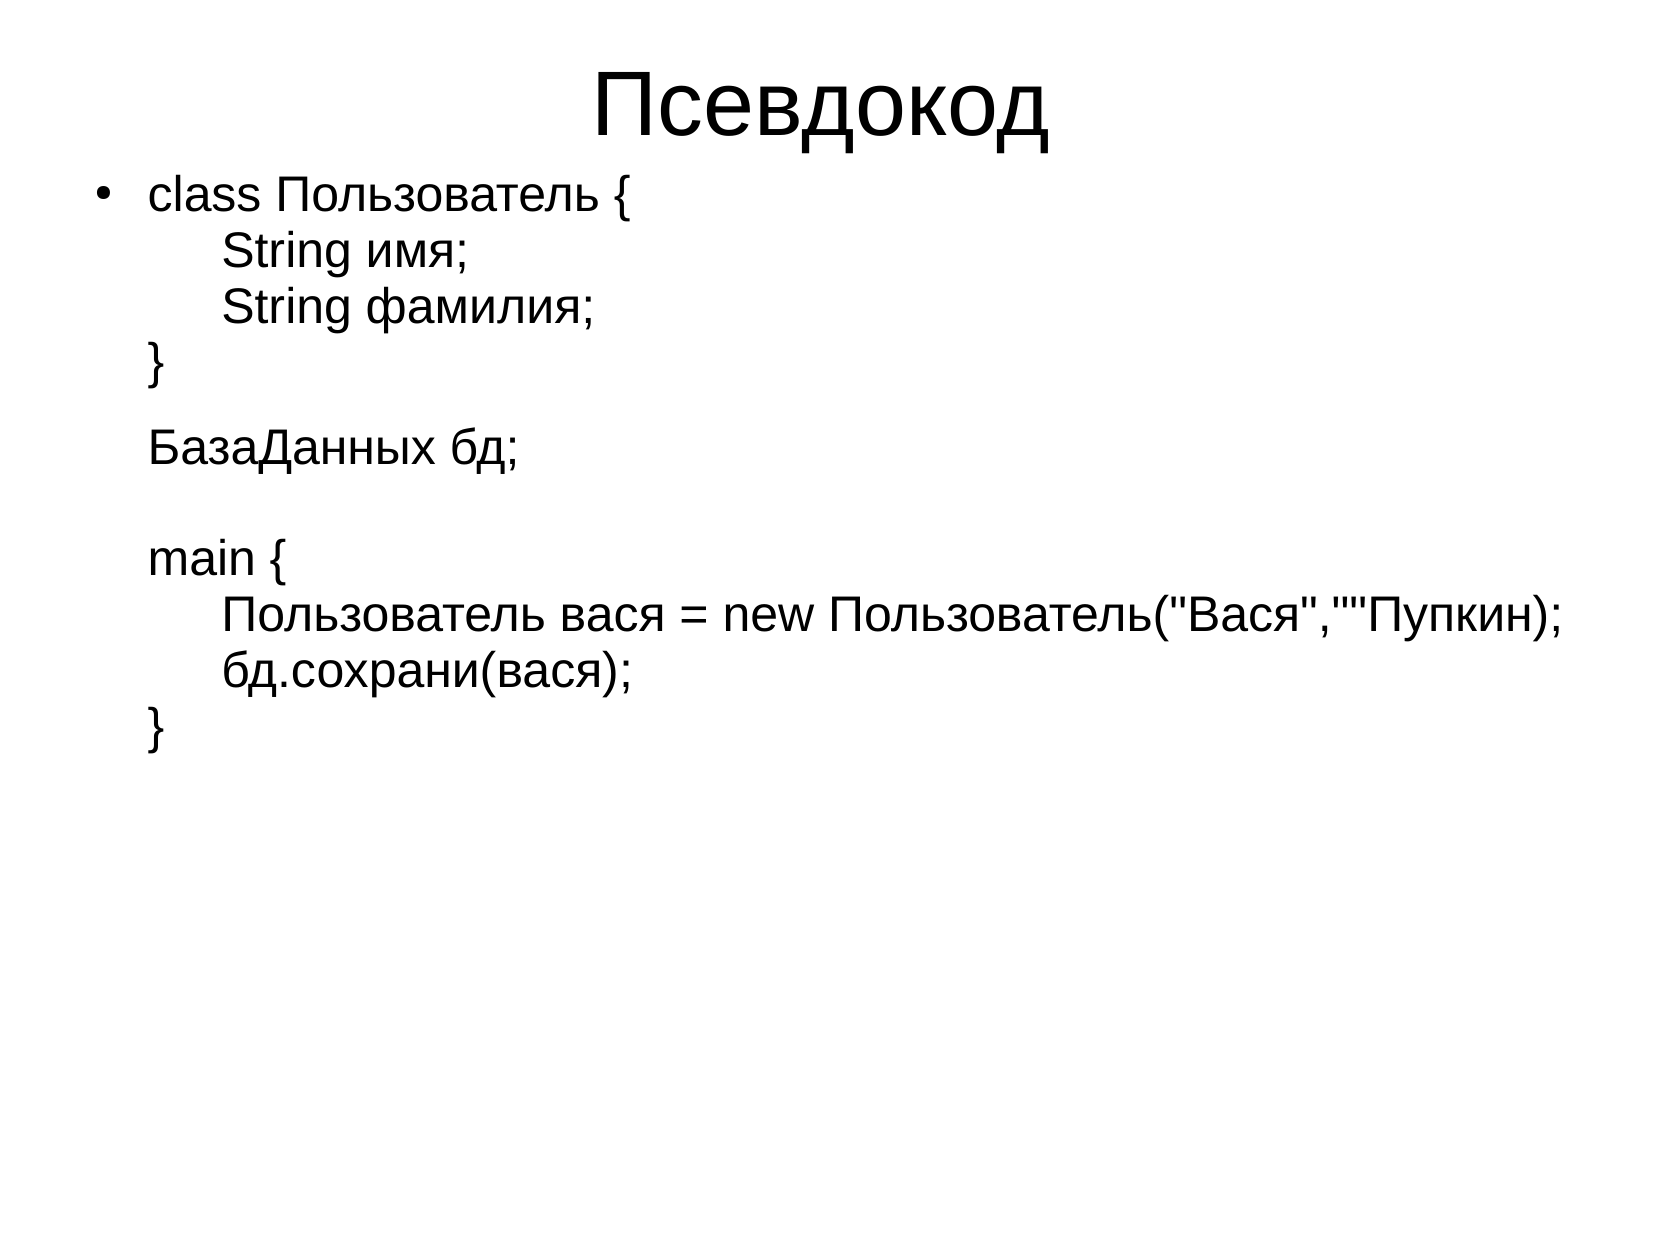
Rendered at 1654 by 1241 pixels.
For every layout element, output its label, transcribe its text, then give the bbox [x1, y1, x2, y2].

list class Пользователь { String имя; String фамилия; } БазаДанных бд; main { Пользователь вася = new Пользователь("Вася",""Пупкин); бд.сохрани(вася); } [76, 166, 1565, 886]
title Псевдокод [76, 0, 1565, 166]
